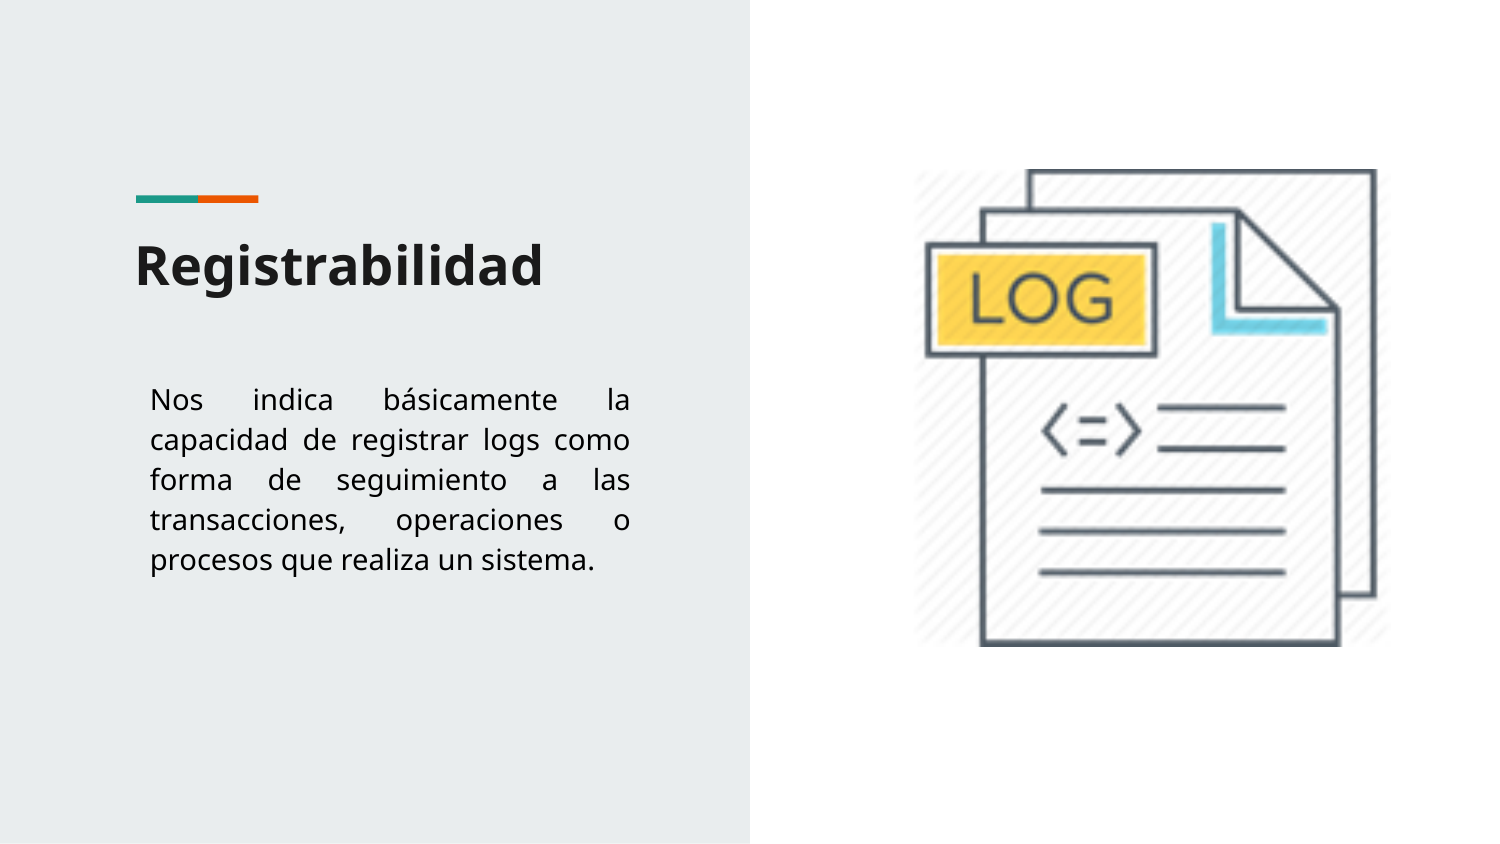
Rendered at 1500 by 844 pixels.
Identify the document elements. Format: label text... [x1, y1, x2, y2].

text_box Nos indica básicamente la capacidad de registrar logs como forma de seguimiento a las transacciones, operaciones o procesos que realiza un sistema. [134, 360, 647, 553]
title Registrabilidad [119, 216, 662, 494]
picture [913, 169, 1391, 647]
